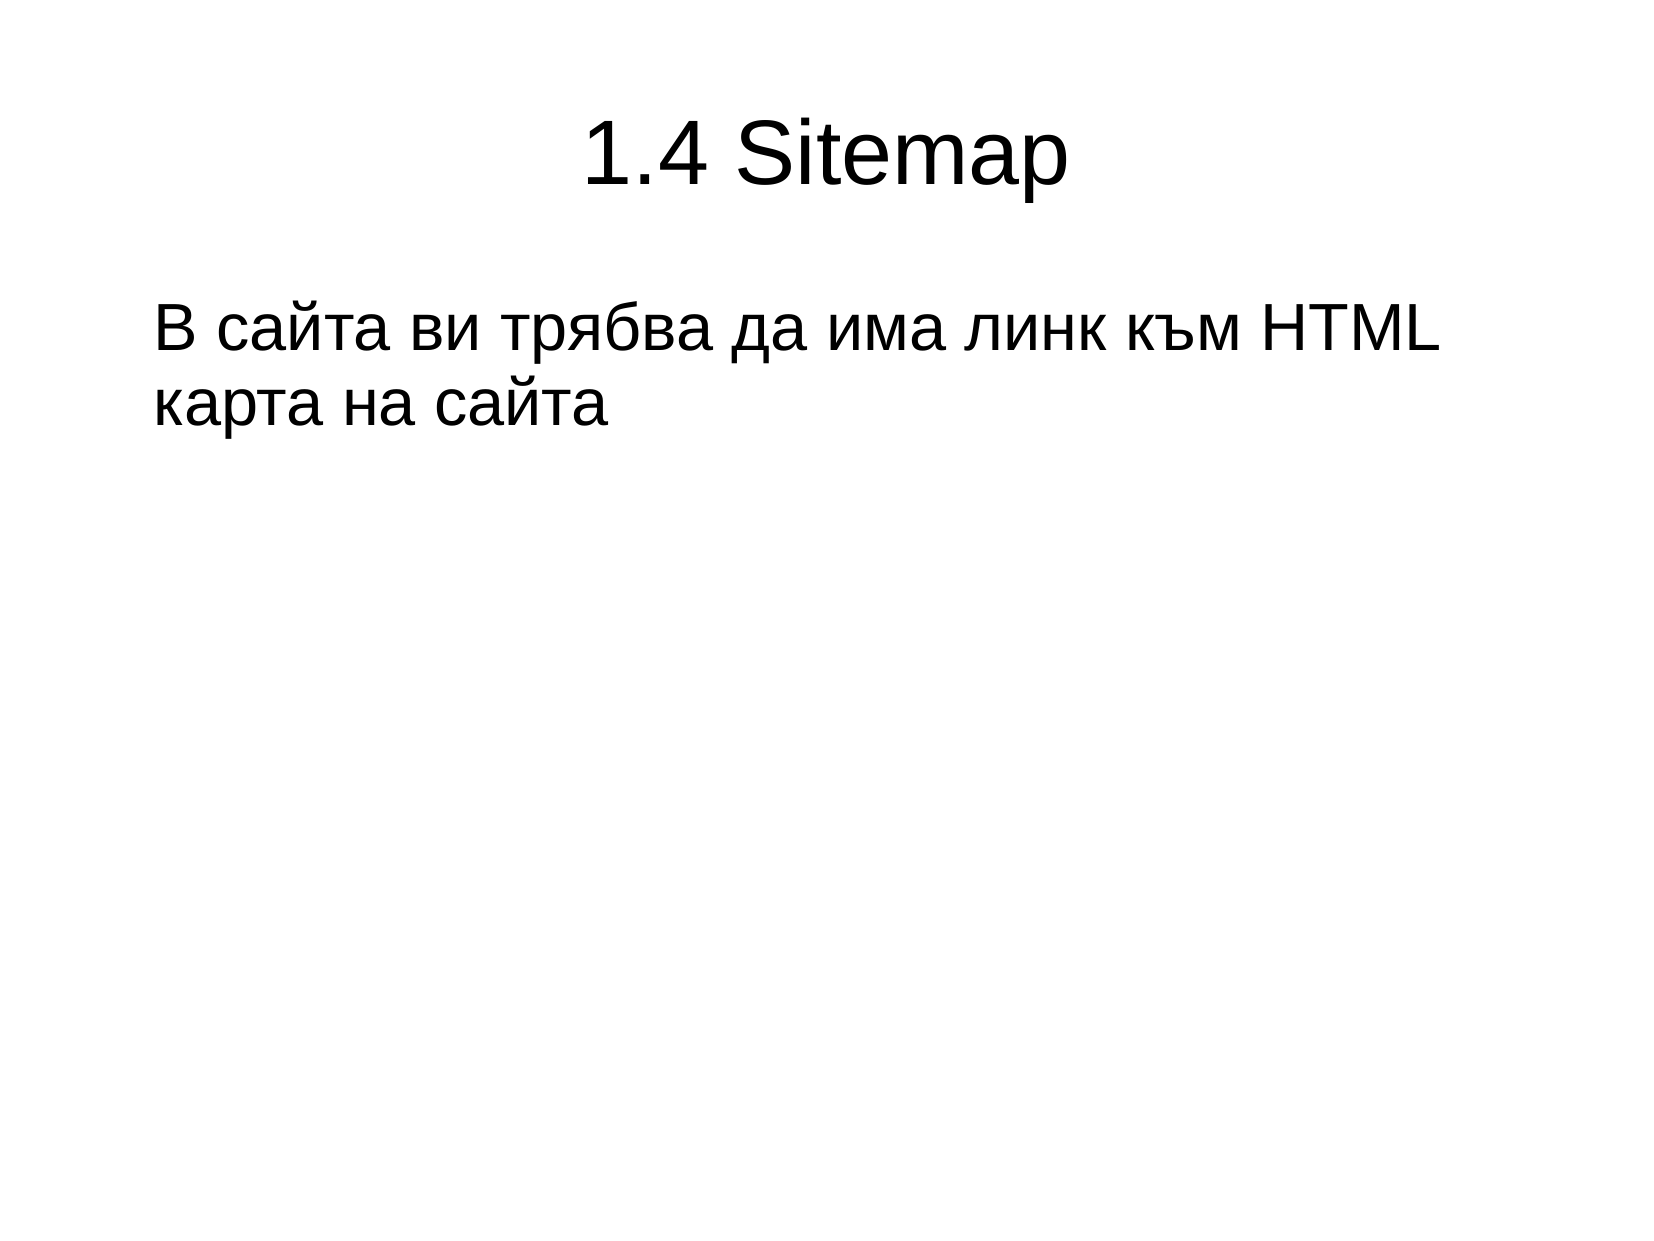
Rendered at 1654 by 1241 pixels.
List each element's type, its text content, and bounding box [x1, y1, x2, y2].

list В сайта ви трябва да има линк към HTML карта на сайта [82, 290, 1571, 1109]
title 1.4 Sitemap [82, 49, 1571, 257]
